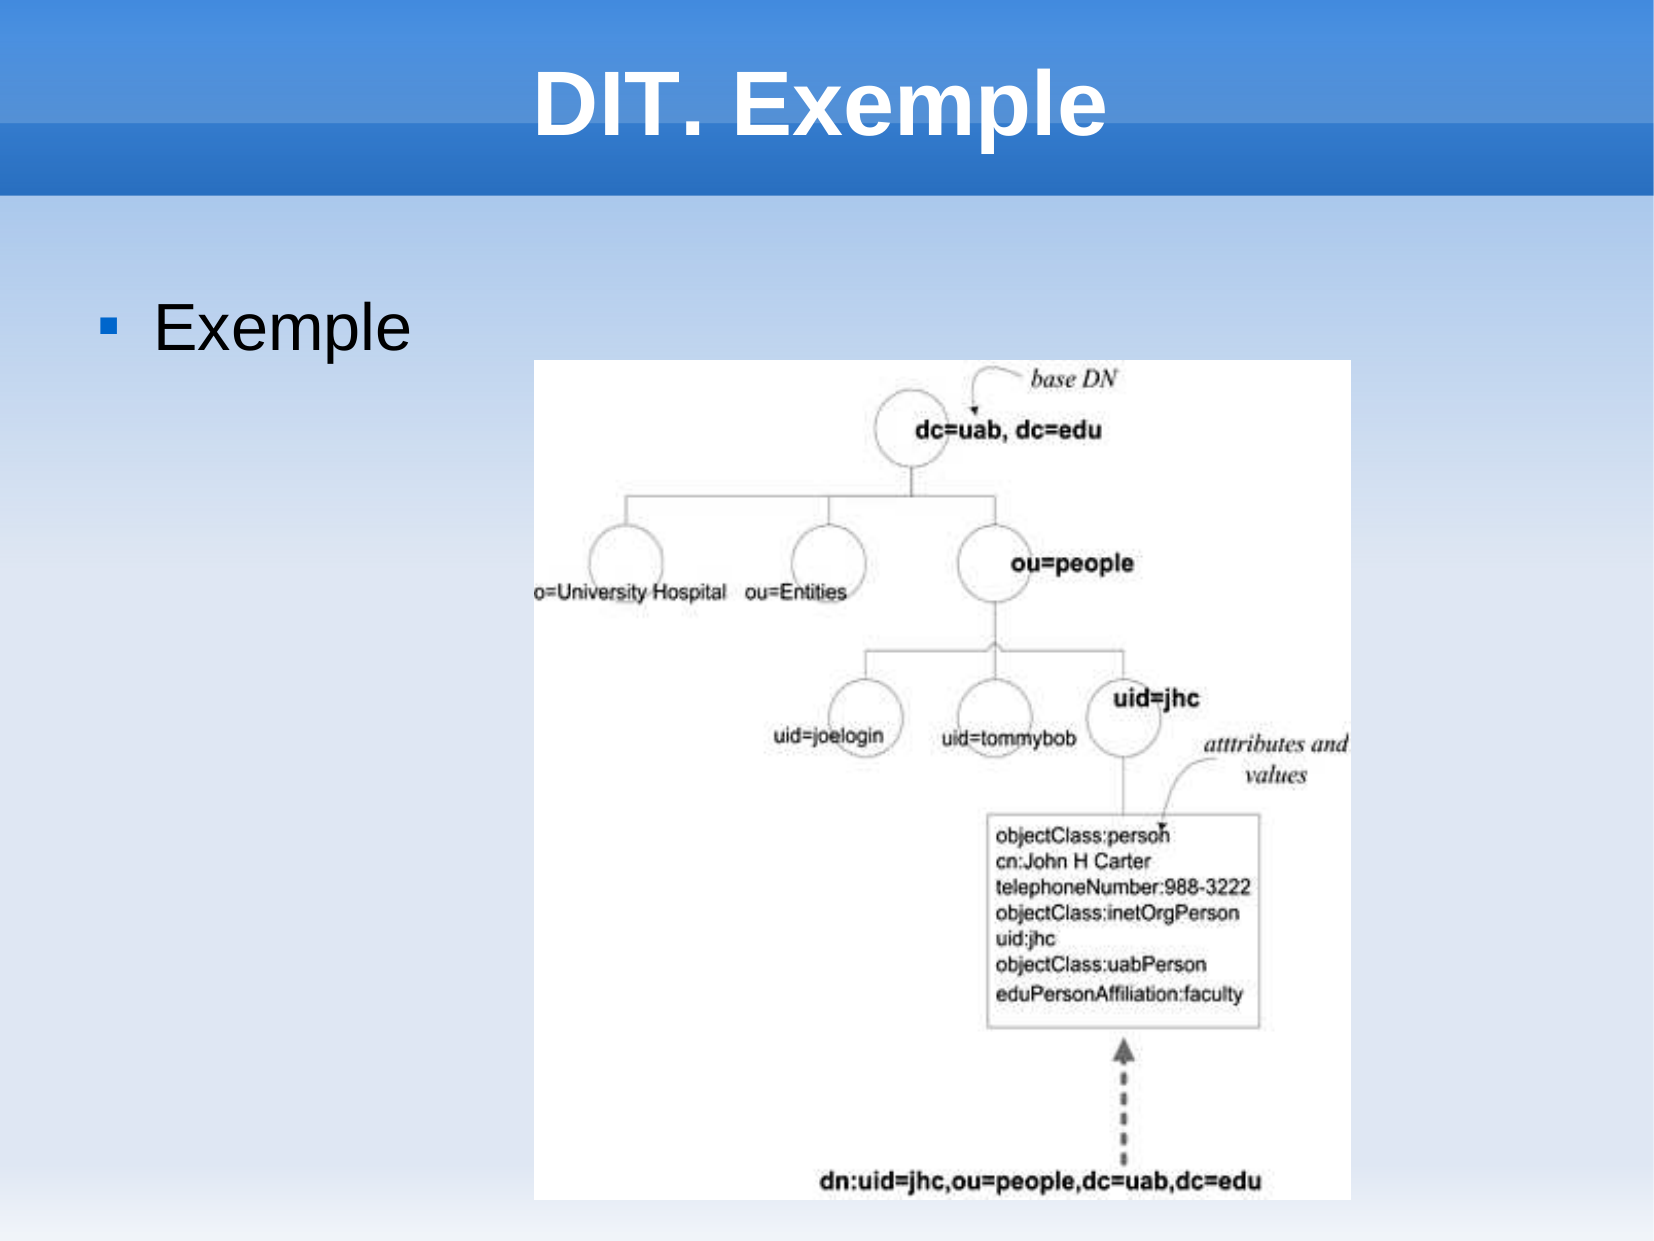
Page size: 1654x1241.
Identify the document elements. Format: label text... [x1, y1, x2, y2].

title DIT. Exemple [76, 0, 1565, 208]
list Exemple [82, 290, 1571, 1109]
picture [0, 0, 1654, 1241]
